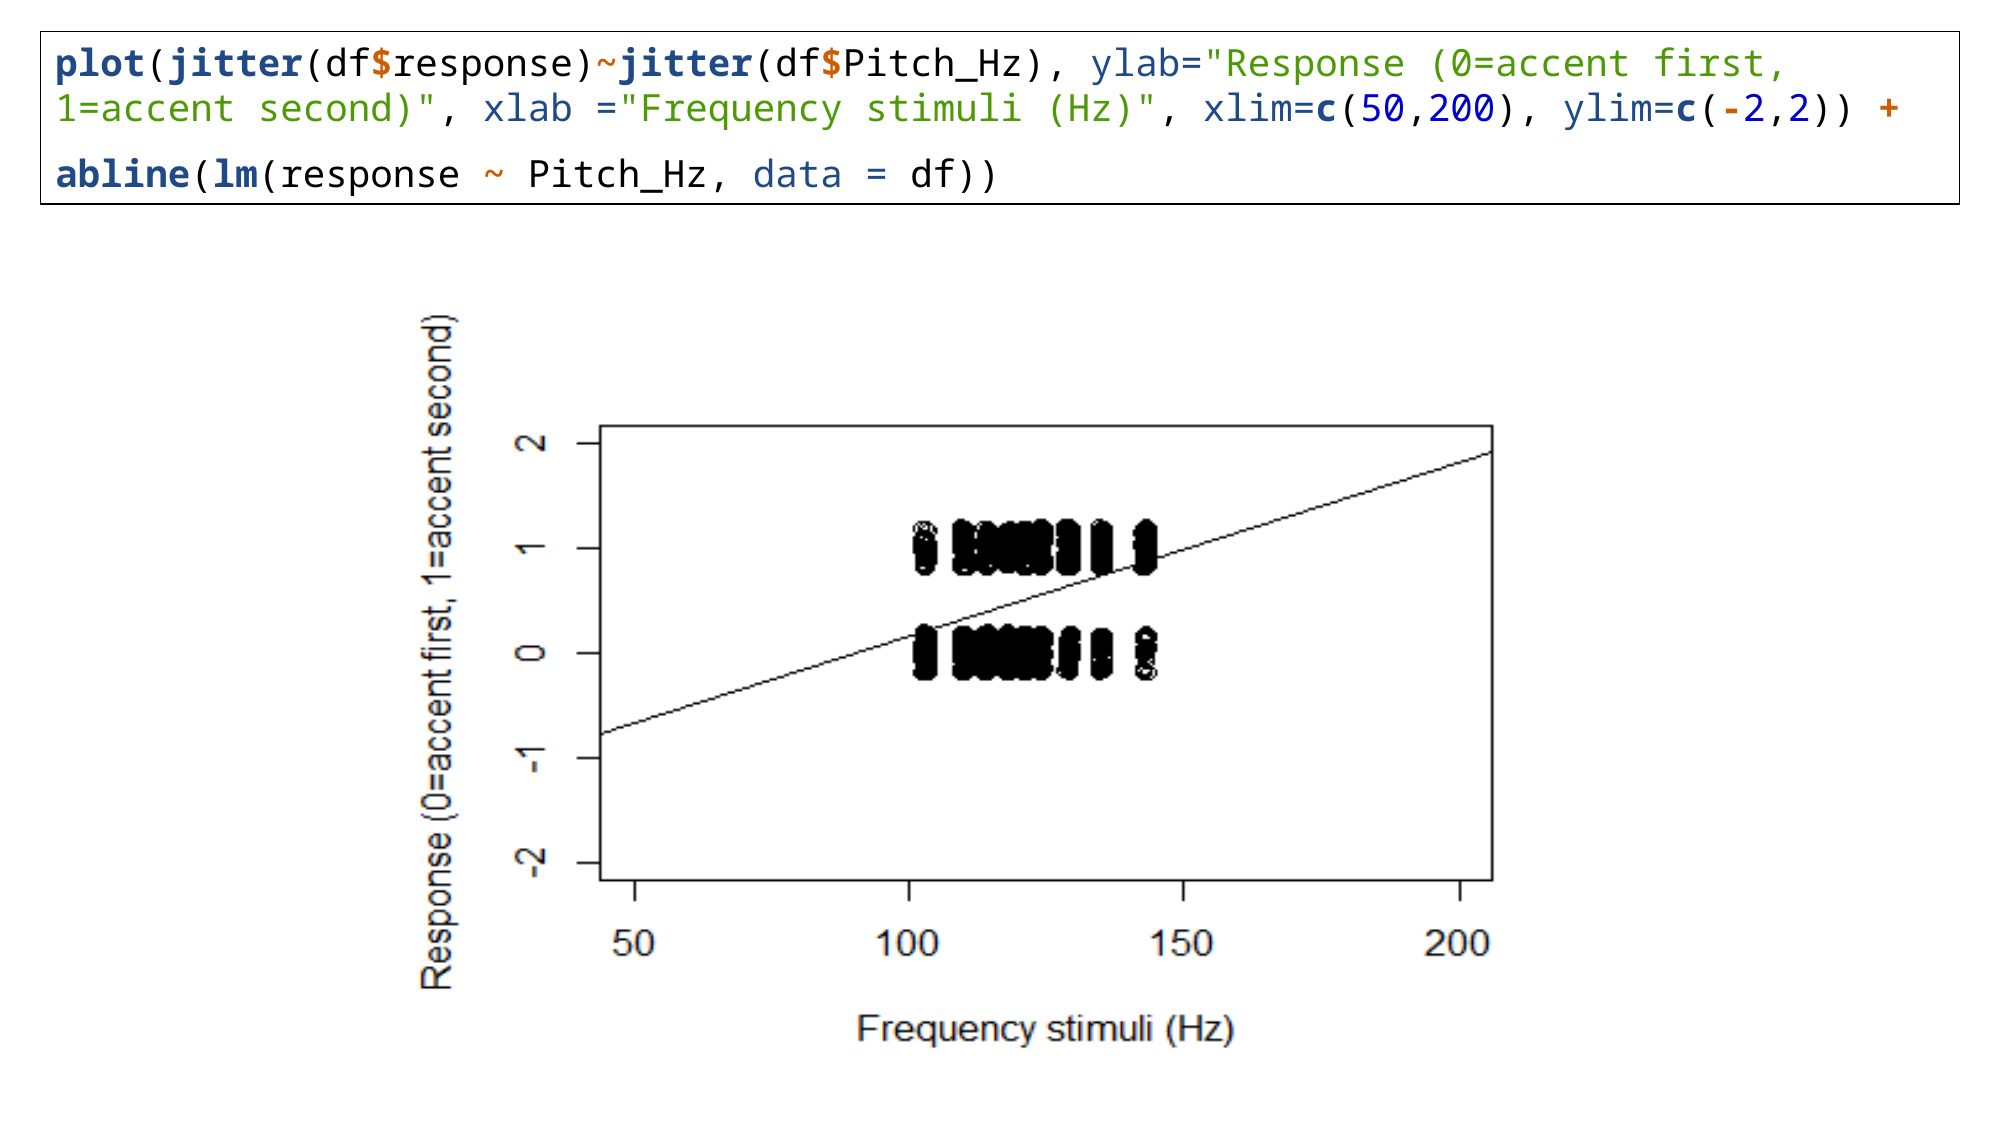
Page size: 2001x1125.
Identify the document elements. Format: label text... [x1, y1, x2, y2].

picture [407, 255, 1593, 1094]
text_box plot(jitter(df$response)~jitter(df$Pitch_Hz), ylab="Response (0=accent first, 1=accent second)", xlab ="Frequency stimuli (Hz)", xlim=c(50,200), ylim=c(-2,2)) + abline(lm(response ~ Pitch_Hz, data = df)) [40, 31, 1960, 204]
